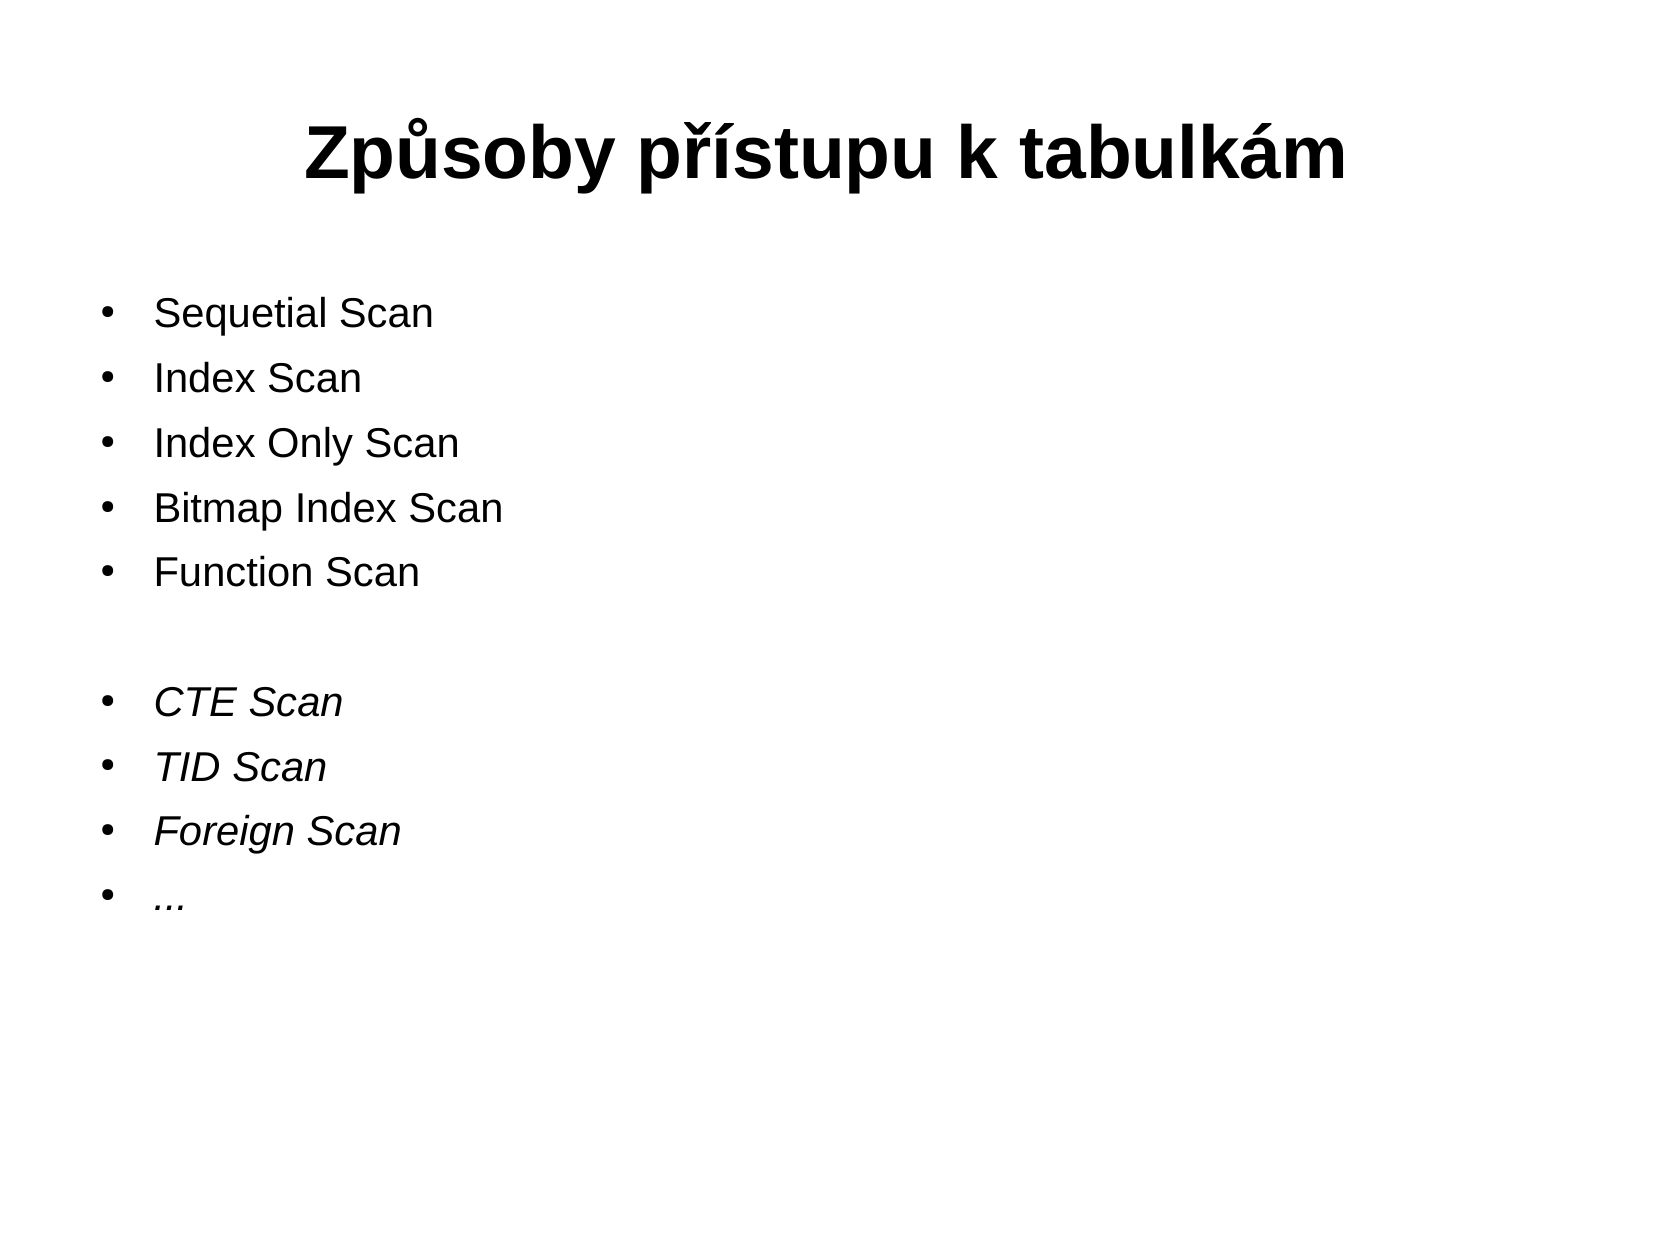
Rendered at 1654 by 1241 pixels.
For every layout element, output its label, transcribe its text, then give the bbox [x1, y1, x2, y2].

title Způsoby přístupu k tabulkám [82, 44, 1571, 262]
list Sequetial Scan Index Scan Index Only Scan Bitmap Index Scan Function Scan CTE Scan TID Scan Foreign Scan ... [82, 290, 1538, 1096]
